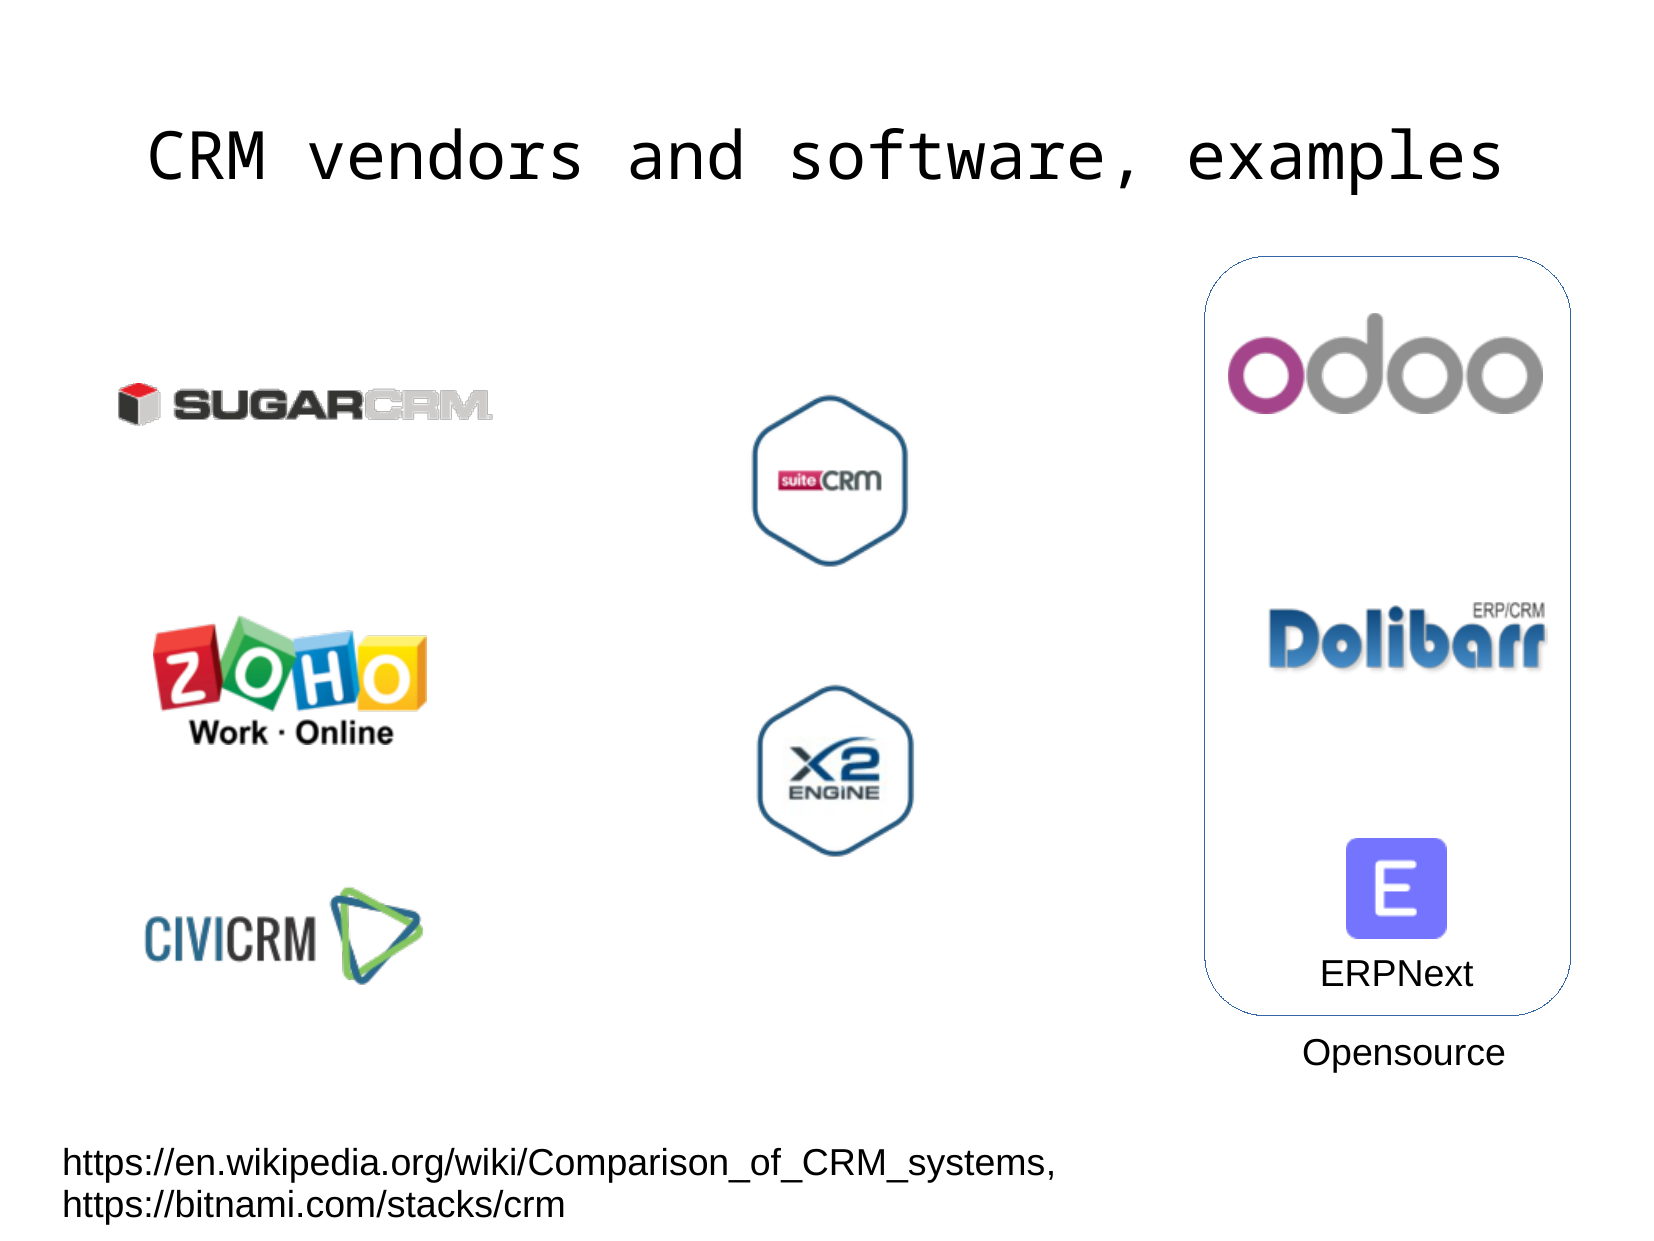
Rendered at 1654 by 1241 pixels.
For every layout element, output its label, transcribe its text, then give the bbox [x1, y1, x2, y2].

picture [1228, 313, 1543, 414]
picture [143, 885, 426, 988]
title CRM vendors and software, examples [82, 49, 1571, 257]
text_box ERPNext [1305, 944, 1506, 1004]
text_box https://en.wikipedia.org/wiki/Comparison_of_CRM_systems, https://bitnami.com/stacks/crm [47, 1133, 1092, 1233]
picture [1346, 838, 1447, 939]
picture [118, 383, 494, 426]
picture [153, 616, 427, 745]
picture [1266, 601, 1548, 674]
picture [749, 679, 922, 863]
text_box Opensource [1287, 1023, 1524, 1081]
picture [744, 389, 916, 573]
